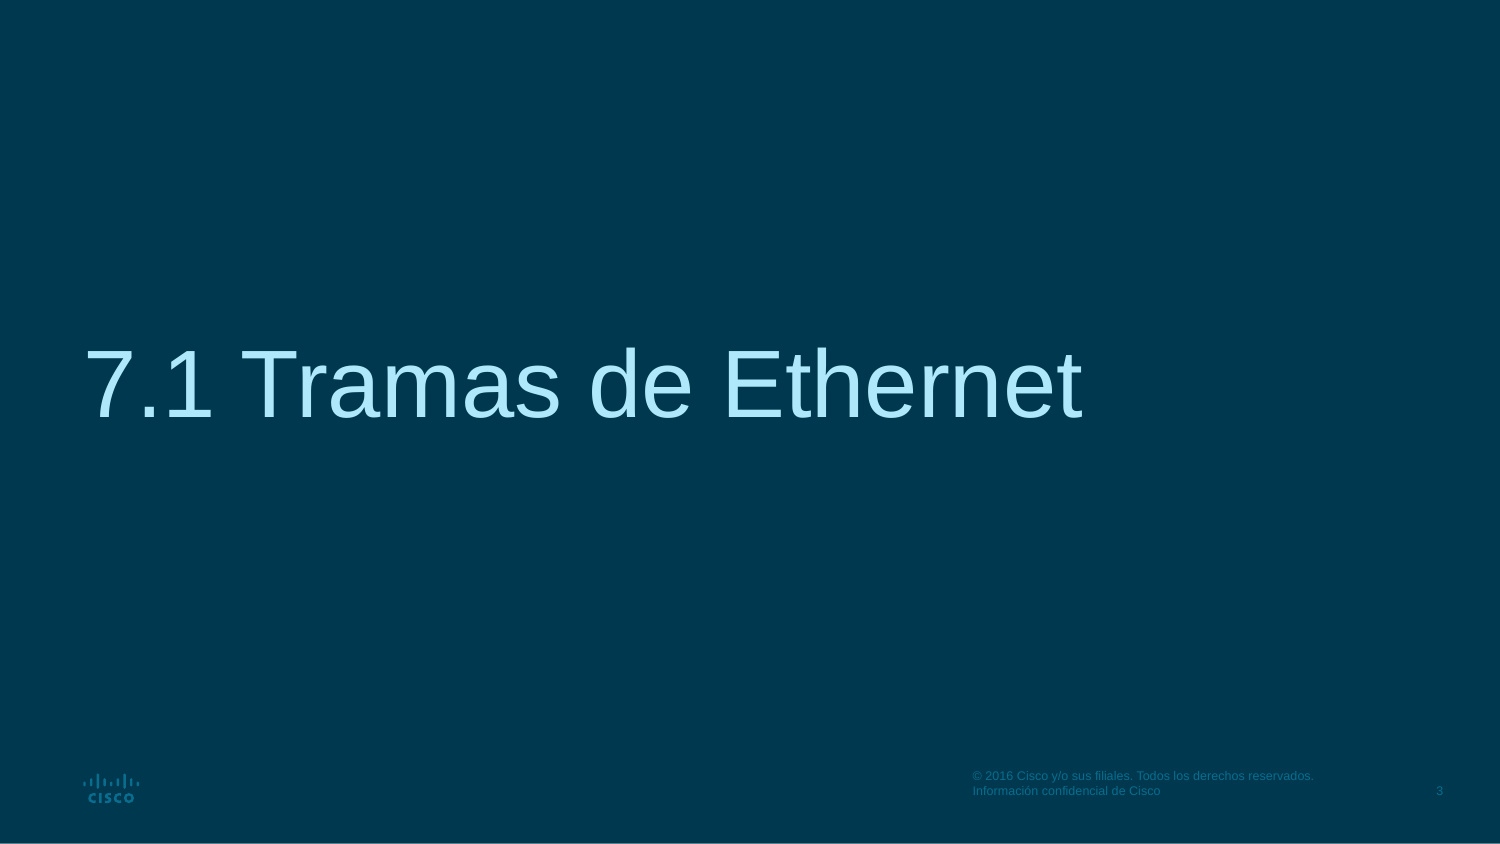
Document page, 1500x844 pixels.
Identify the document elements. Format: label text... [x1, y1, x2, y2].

title 7.1 Tramas de Ethernet [68, 293, 1315, 446]
